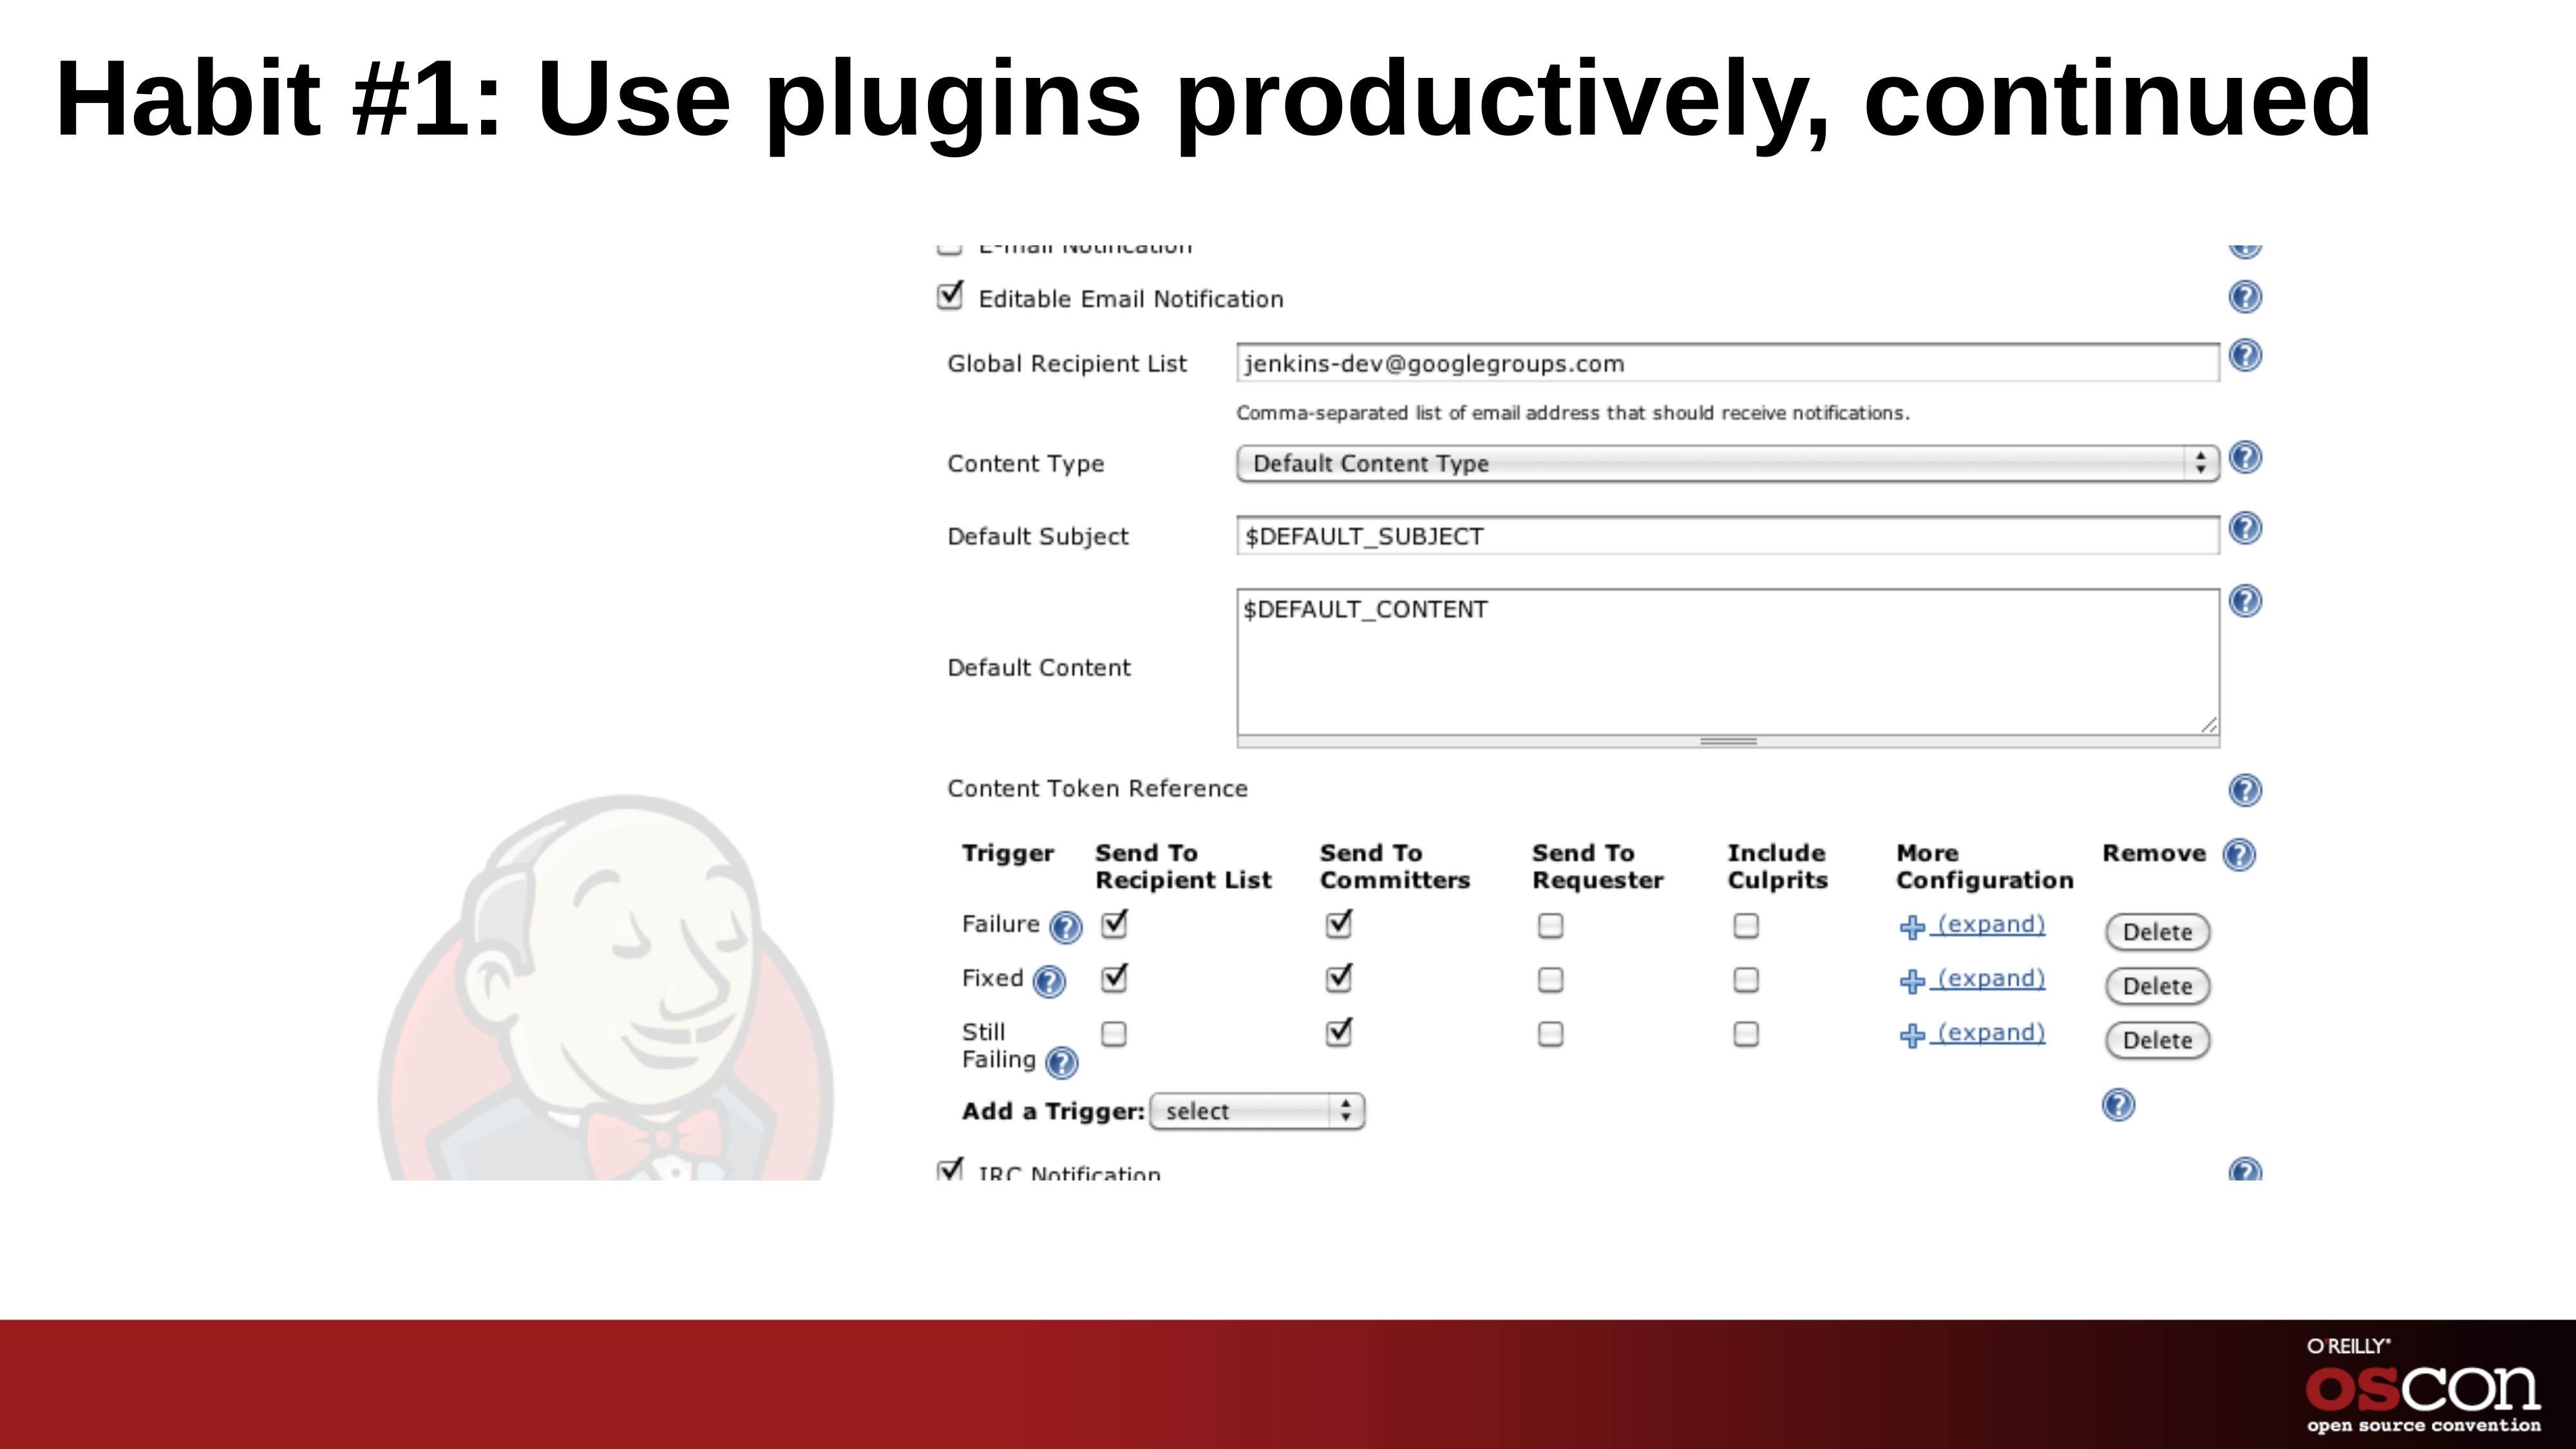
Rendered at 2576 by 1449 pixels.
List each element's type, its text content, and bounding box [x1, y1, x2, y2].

chart [48, 166, 2514, 1449]
picture [0, 0, 2576, 1449]
title Habit #1: Use plugins productively, continued [48, 12, 2514, 166]
picture [357, 245, 2290, 1180]
